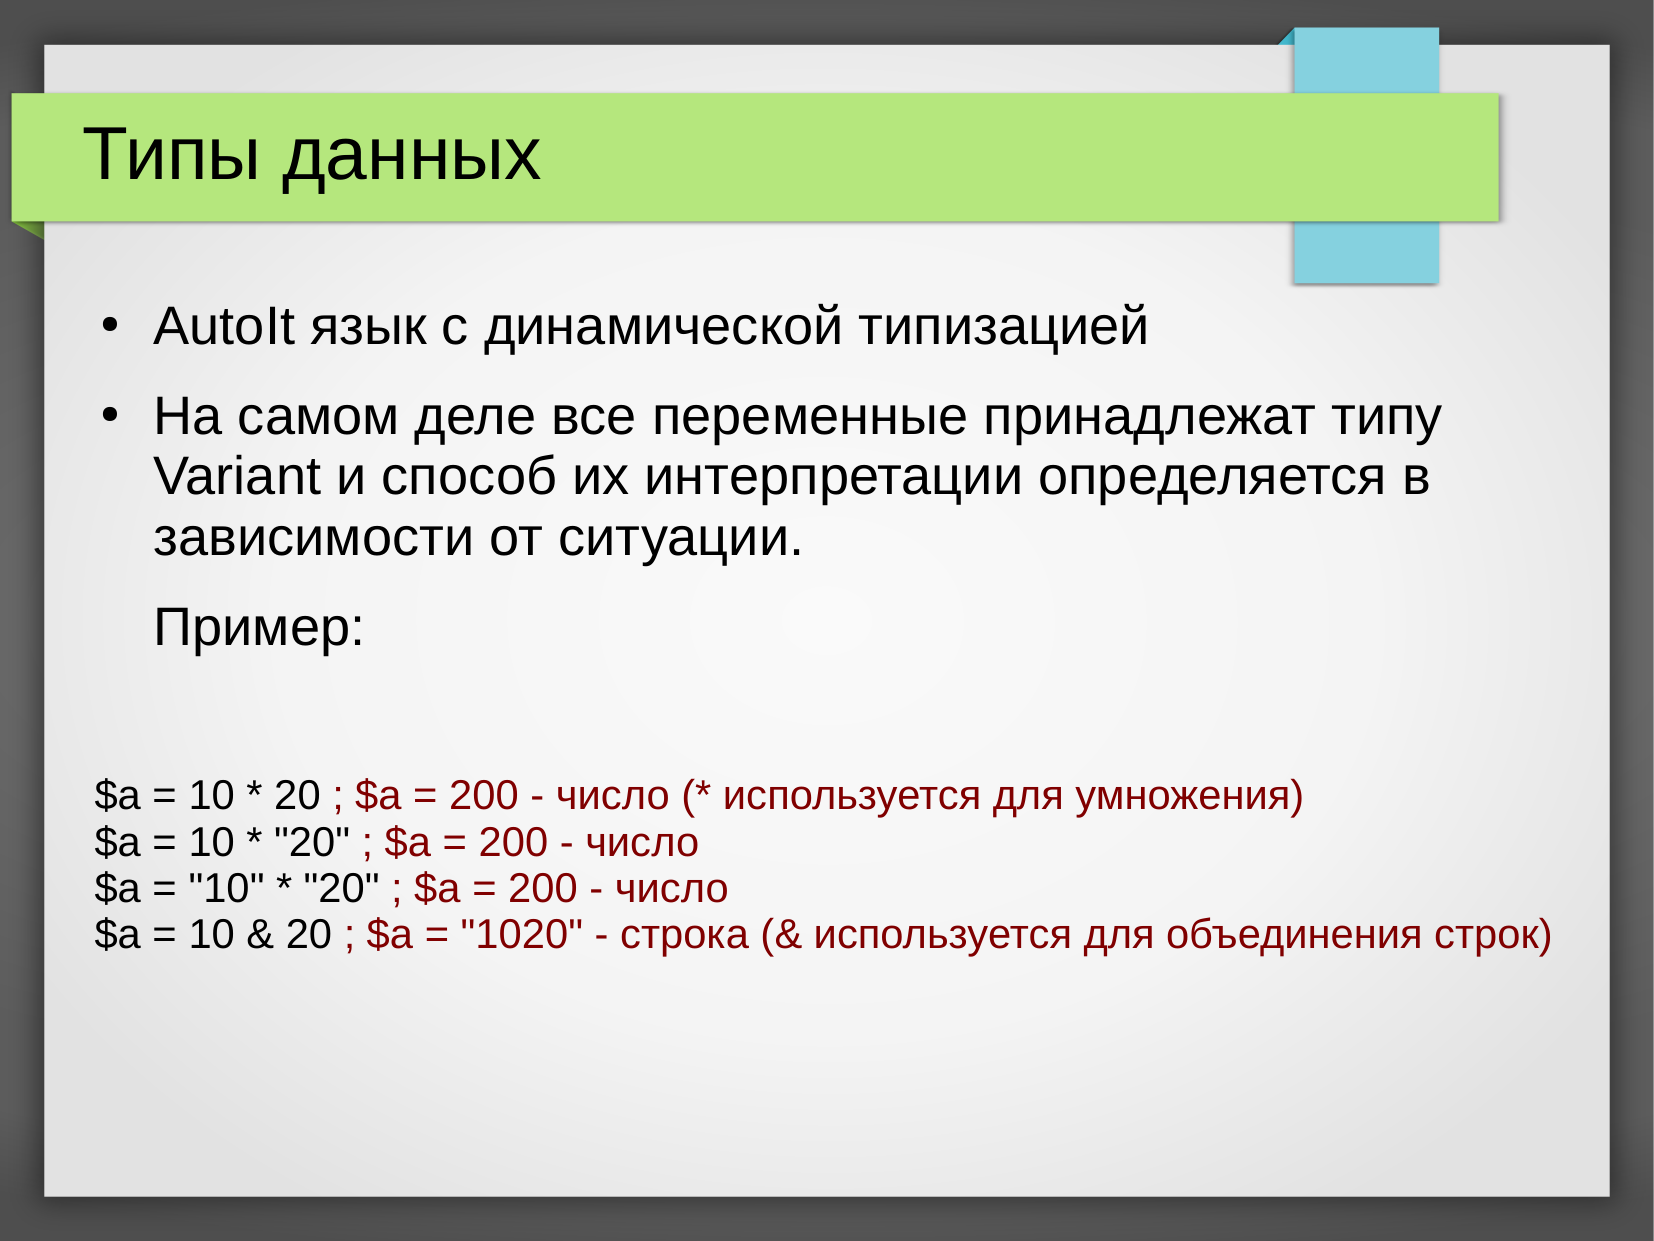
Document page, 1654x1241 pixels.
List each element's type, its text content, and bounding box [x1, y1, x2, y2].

picture [0, 0, 1654, 1241]
title Типы данных [82, 94, 1264, 213]
list AutoIt язык с динамической типизацией На самом деле все переменные принадлежат типу Variant и способ их интерпретации определяется в зависимости от ситуации. Пример: $a = 10 * 20 ; $a = 200 - число (* используется для умножения) $a = 10 * "20" ; $a = 200 - число $a = "10" * "20" ; $a = 200 - число $a = 10 & 20 ; $a = "1020" - строка (& используется для объединения строк) [82, 295, 1571, 1123]
